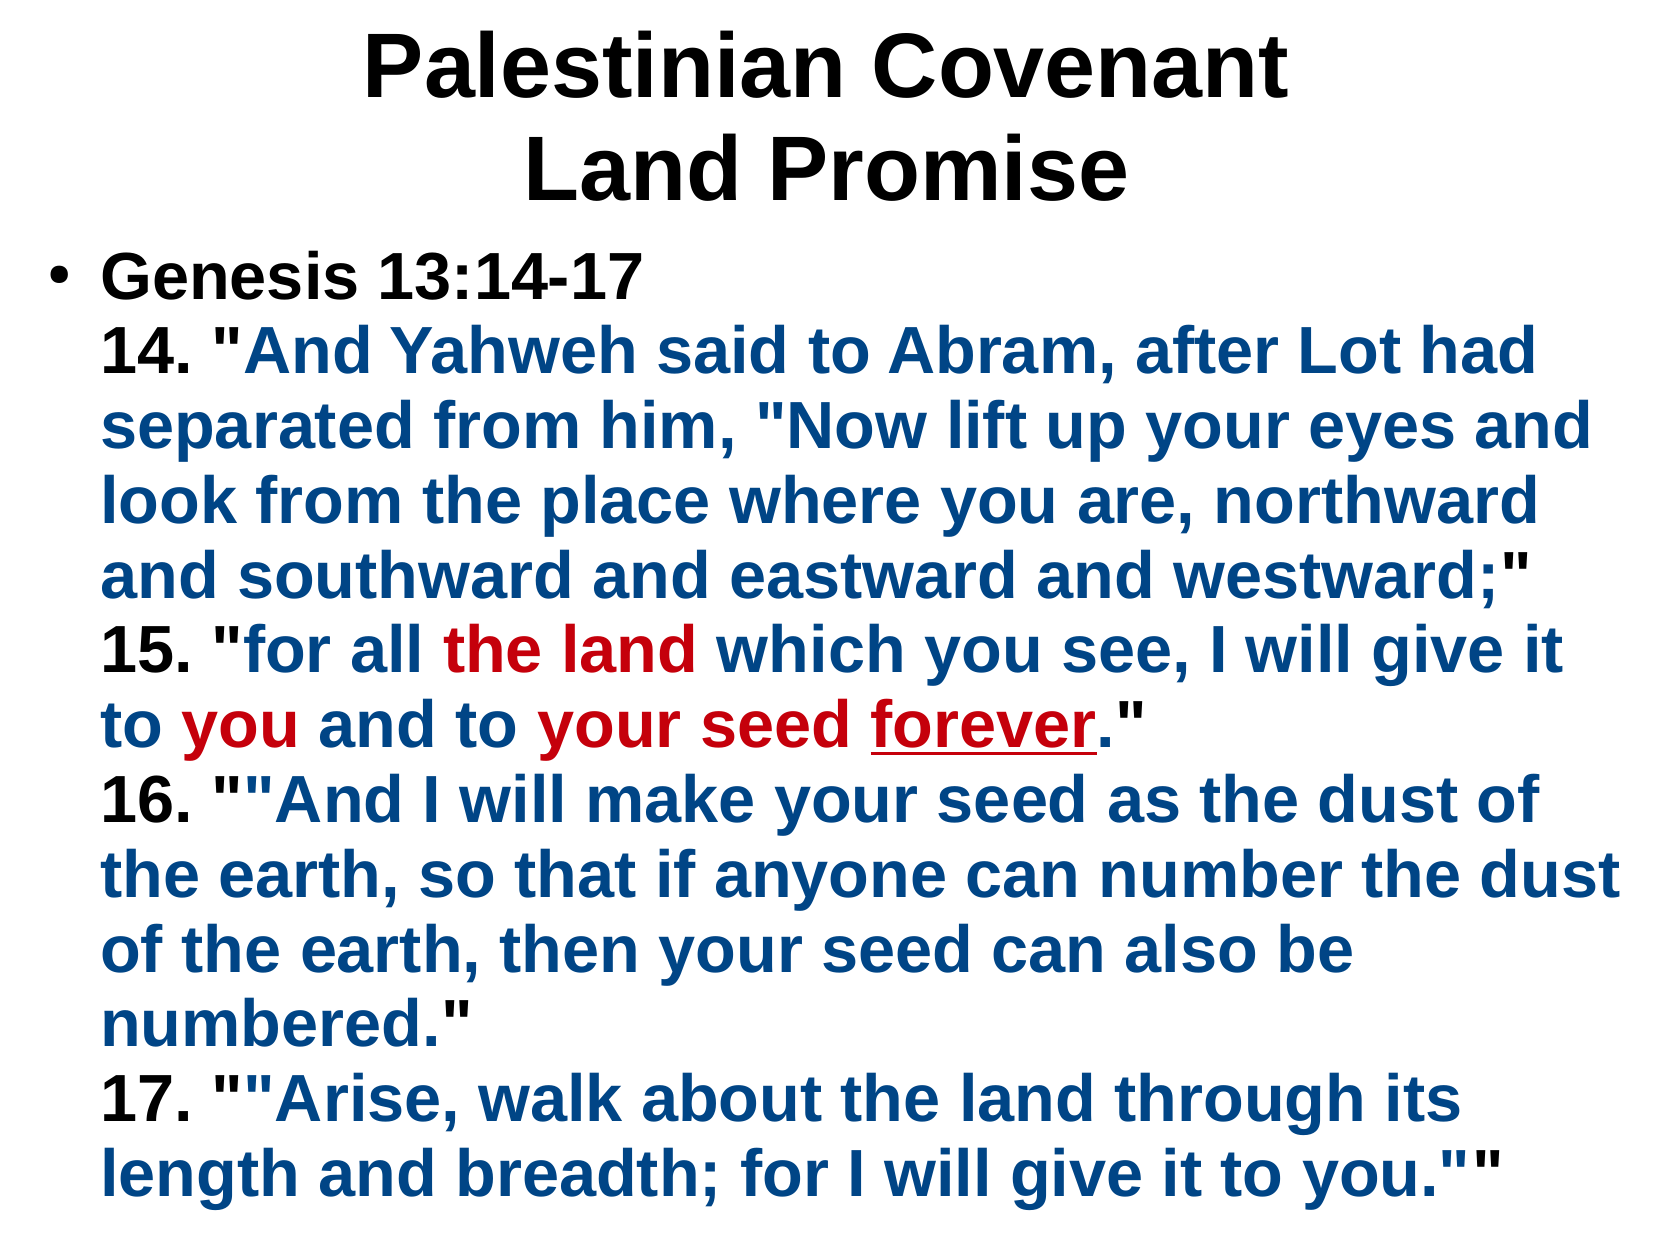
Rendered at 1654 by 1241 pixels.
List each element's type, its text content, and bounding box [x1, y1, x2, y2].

list Genesis 13:14-17 14. "And Yahweh said to Abram, after Lot had separated from him, "Now lift up your eyes and look from the place where you are, northward and southward and eastward and westward;" 15. "for all the land which you see, I will give it to you and to your seed forever." 16. ""And I will make your seed as the dust of the earth, so that if anyone can number the dust of the earth, then your seed can also be numbered." 17. ""Arise, walk about the land through its length and breadth; for I will give it to you."" [29, 238, 1625, 1241]
title Palestinian Covenant Land Promise [82, 13, 1571, 222]
